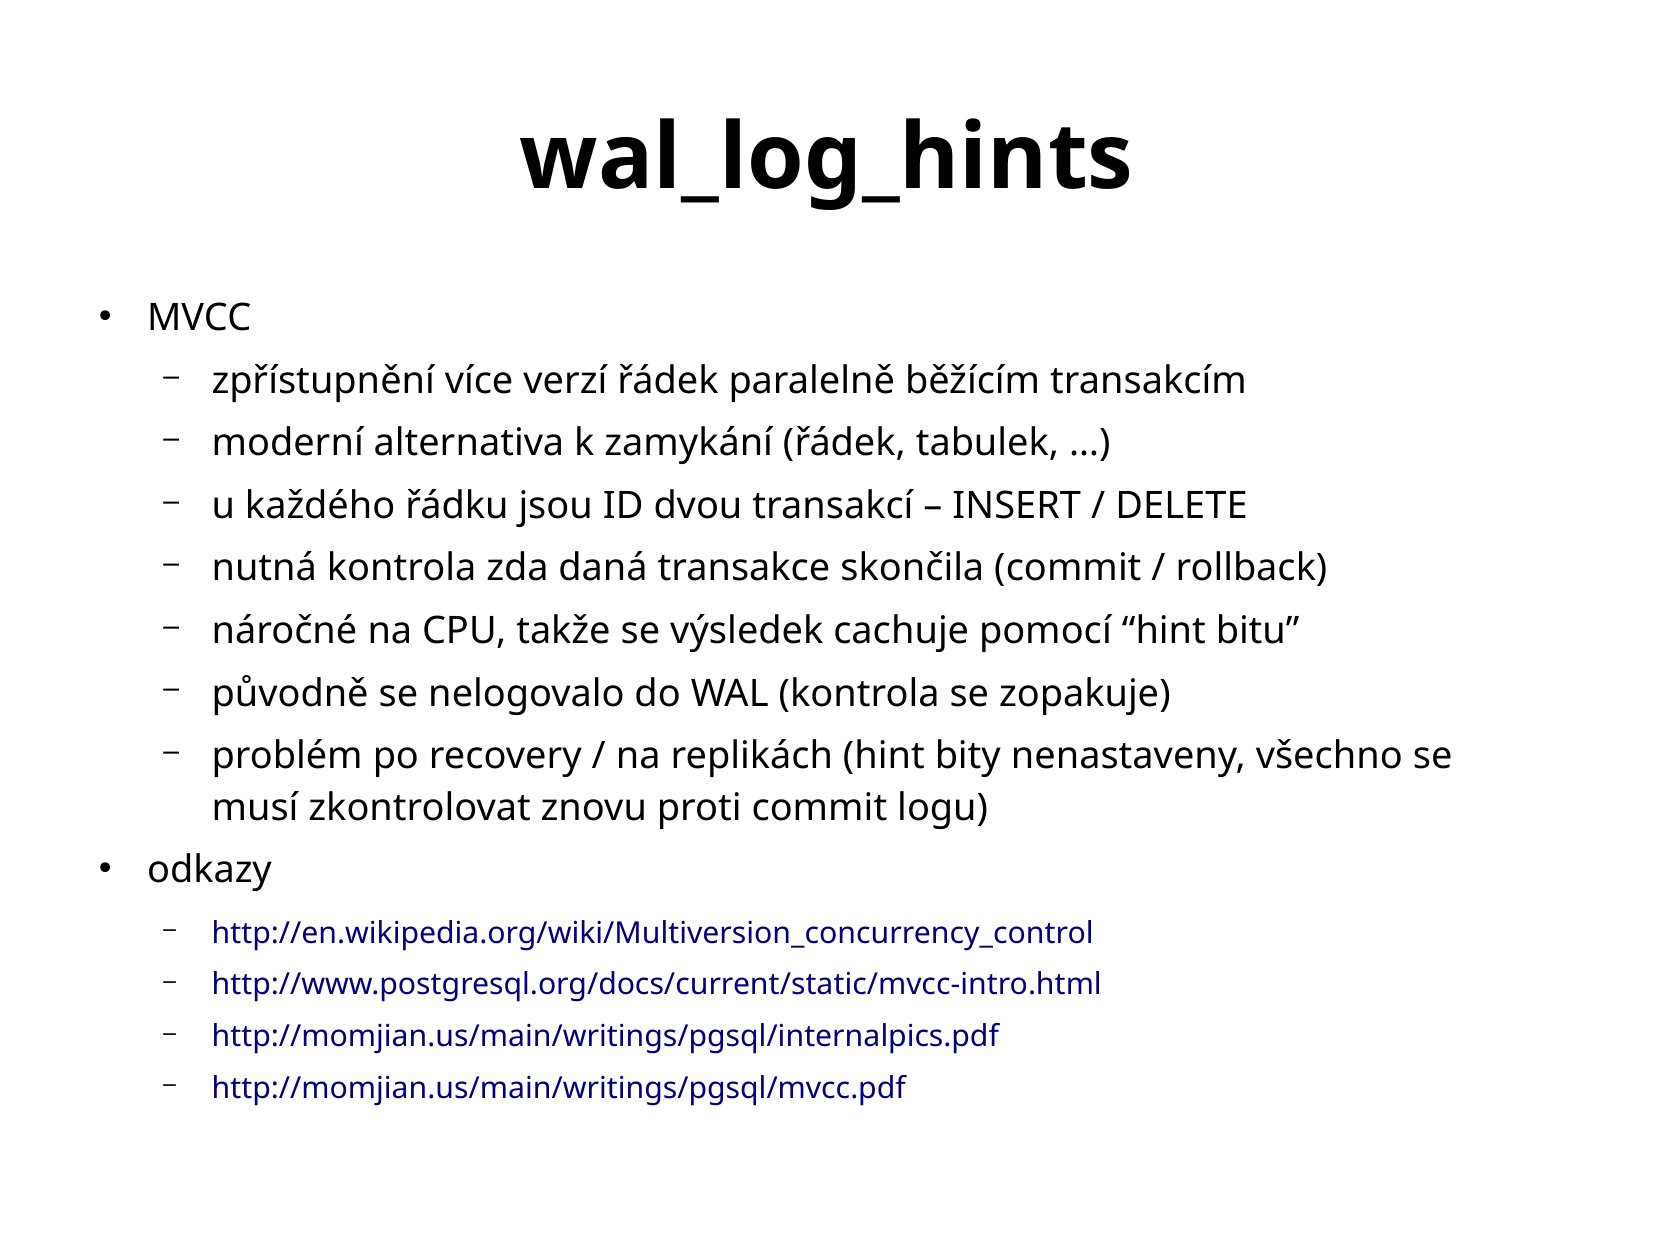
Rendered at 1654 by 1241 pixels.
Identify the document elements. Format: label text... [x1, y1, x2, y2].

list MVCC zpřístupnění více verzí řádek paralelně běžícím transakcím moderní alternativa k zamykání (řádek, tabulek, …) u každého řádku jsou ID dvou transakcí – INSERT / DELETE nutná kontrola zda daná transakce skončila (commit / rollback) náročné na CPU, takže se výsledek cachuje pomocí “hint bitu” původně se nelogovalo do WAL (kontrola se zopakuje) problém po recovery / na replikách (hint bity nenastaveny, všechno se musí zkontrolovat znovu proti commit logu) odkazy http://en.wikipedia.org/wiki/Multiversion_concurrency_control http://www.postgresql.org/docs/current/static/mvcc-intro.html http://momjian.us/main/writings/pgsql/internalpics.pdf http://momjian.us/main/writings/pgsql/mvcc.pdf [82, 290, 1538, 1111]
title wal_log_hints [82, 49, 1571, 257]
